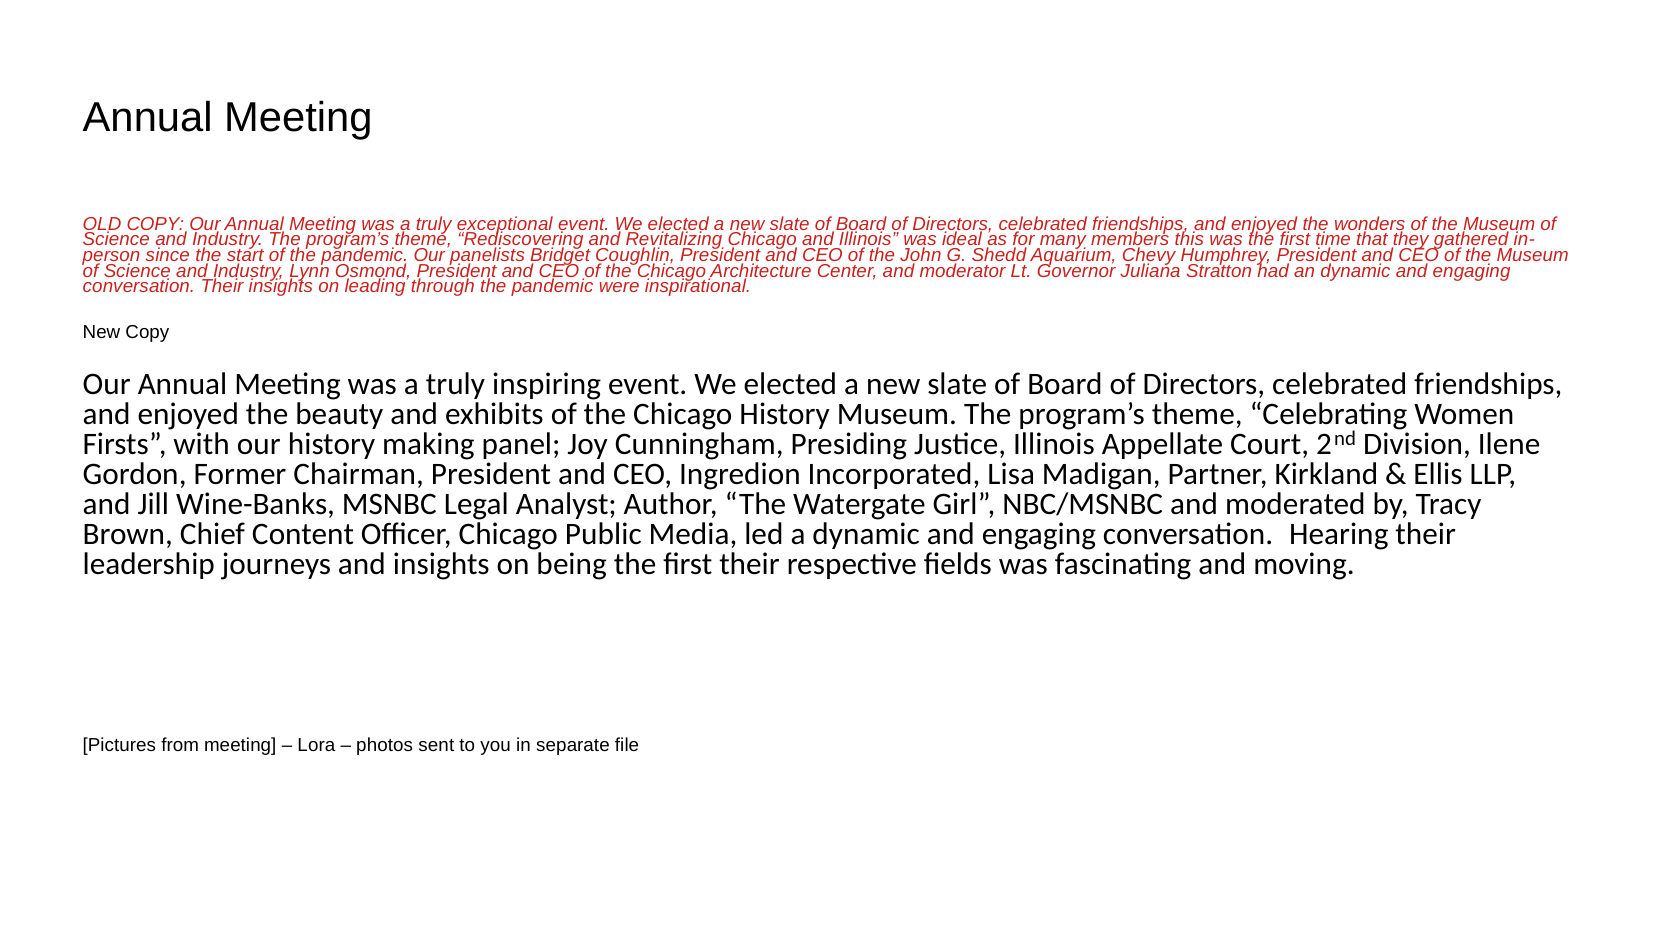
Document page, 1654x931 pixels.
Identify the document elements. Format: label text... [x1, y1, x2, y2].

list OLD COPY: Our Annual Meeting was a truly exceptional event. We elected a new slate of Board of Directors, celebrated friendships, and enjoyed the wonders of the Museum of Science and Industry. The program’s theme, “Rediscovering and Revitalizing Chicago and Illinois” was ideal as for many members this was the first time that they gathered in-person since the start of the pandemic. Our panelists Bridget Coughlin, President and CEO of the John G. Shedd Aquarium, Chevy Humphrey, President and CEO of the Museum of Science and Industry, Lynn Osmond, President and CEO of the Chicago Architecture Center, and moderator Lt. Governor Juliana Stratton had an dynamic and engaging conversation. Their insights on leading through the pandemic were inspirational. New Copy Our Annual Meeting was a truly inspiring event. We elected a new slate of Board of Directors, celebrated friendships, and enjoyed the beauty and exhibits of the Chicago History Museum. The program’s theme, “Celebrating Women Firsts”, with our history making panel; Joy Cunningham, Presiding Justice, Illinois Appellate Court, 2nd Division, Ilene Gordon, Former Chairman, President and CEO, Ingredion Incorporated, Lisa Madigan, Partner, Kirkland & Ellis LLP, and Jill Wine-Banks, MSNBC Legal Analyst; Author, “The Watergate Girl”, NBC/MSNBC and moderated by, Tracy Brown, Chief Content Officer, Chicago Public Media, led a dynamic and engaging conversation. Hearing their leadership journeys and insights on being the first their respective fields was fascinating and moving. [Pictures from meeting] – Lora – photos sent to you in separate file [82, 217, 1571, 758]
title Annual Meeting [82, 37, 1571, 193]
